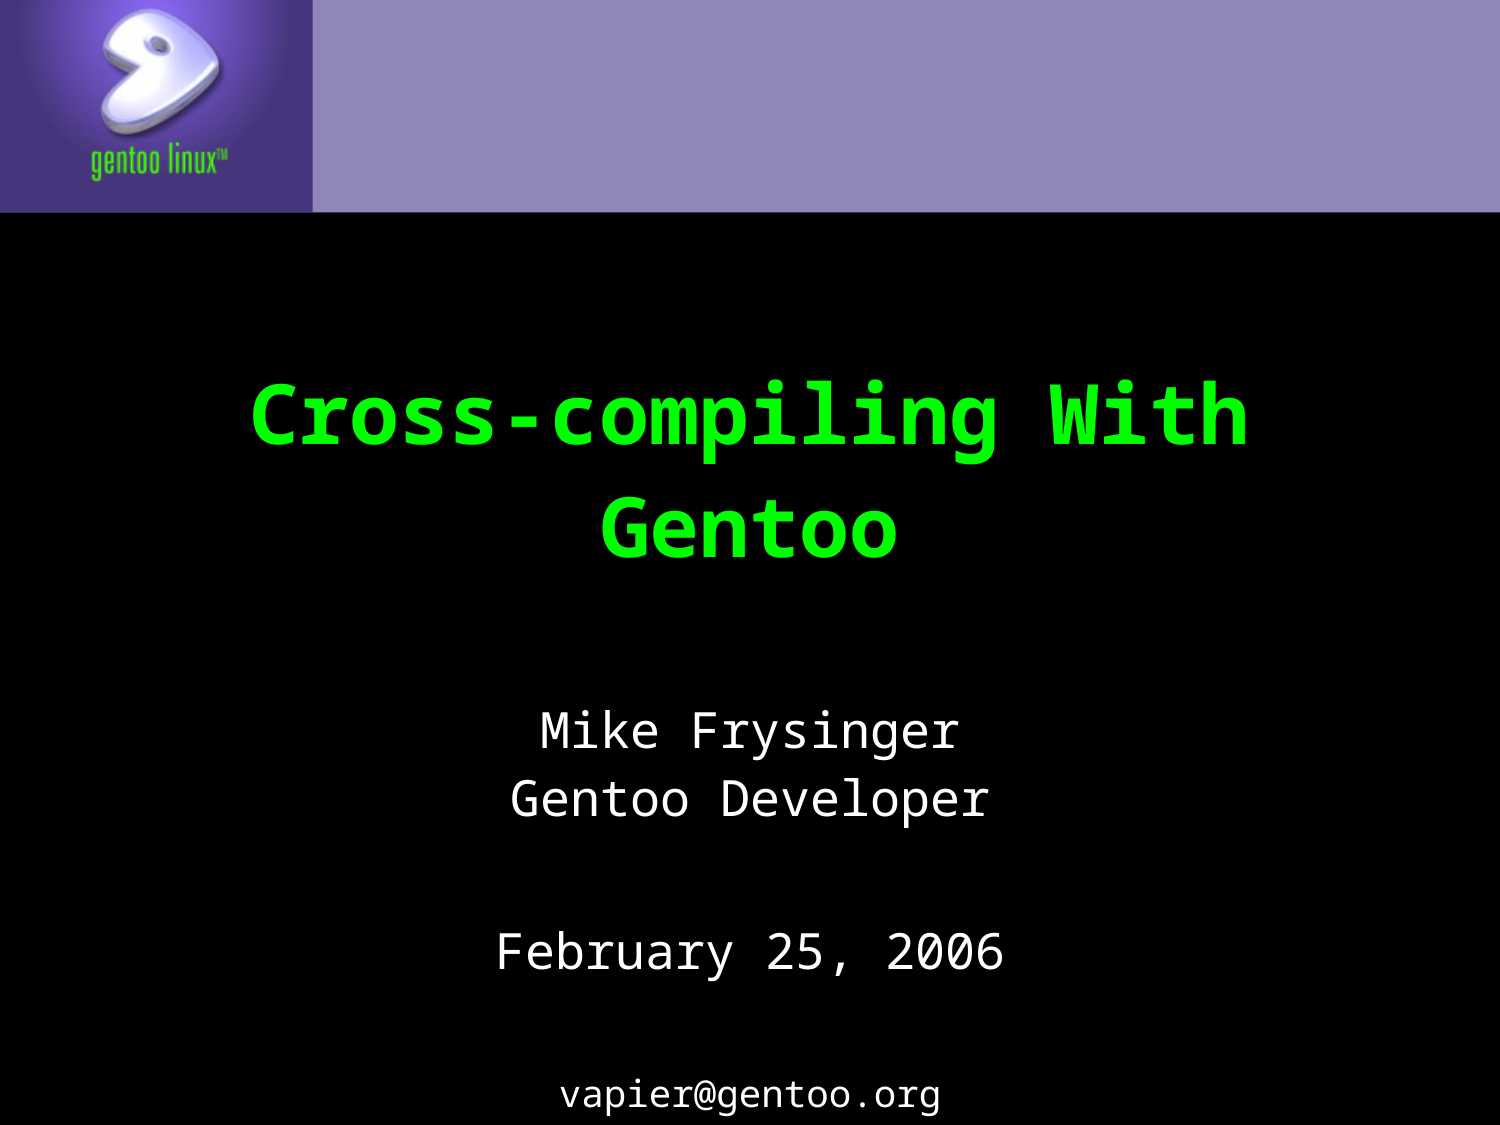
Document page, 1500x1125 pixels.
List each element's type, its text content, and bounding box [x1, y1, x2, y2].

picture [0, 0, 302, 184]
subtitle Mike Frysinger Gentoo Developer February 25, 2006 vapier@gentoo.org [225, 687, 1276, 1101]
title Cross-compiling With Gentoo [112, 374, 1388, 563]
